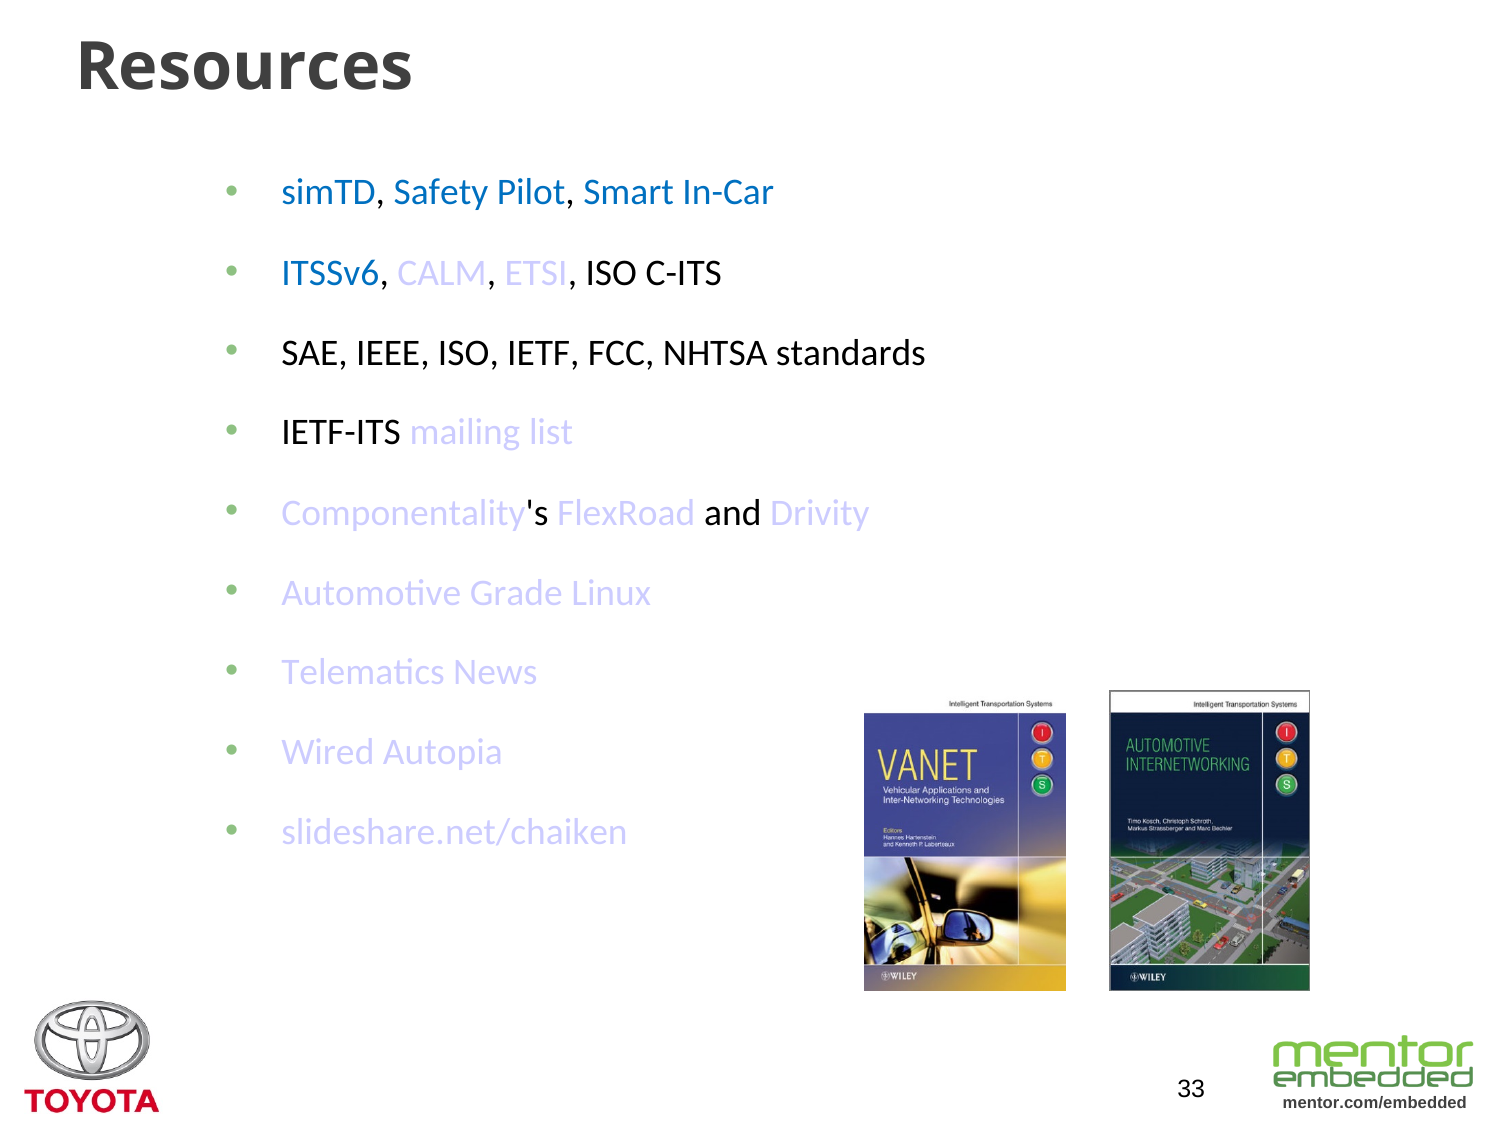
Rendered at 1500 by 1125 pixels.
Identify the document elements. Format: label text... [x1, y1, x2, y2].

picture [1276, 690, 1310, 991]
title Resources [0, 0, 1499, 111]
picture [24, 998, 163, 1114]
list simTD, Safety Pilot, Smart In-Car ITSSv6, CALM, ETSI, ISO C-ITS SAE, IEEE, ISO, IETF, FCC, NHTSA standards IETF-ITS mailing list Componentality's FlexRoad and Drivity Automotive Grade Linux Telematics News Wired Autopia slideshare.net/chaiken [150, 137, 1276, 1088]
picture [1268, 1030, 1476, 1092]
